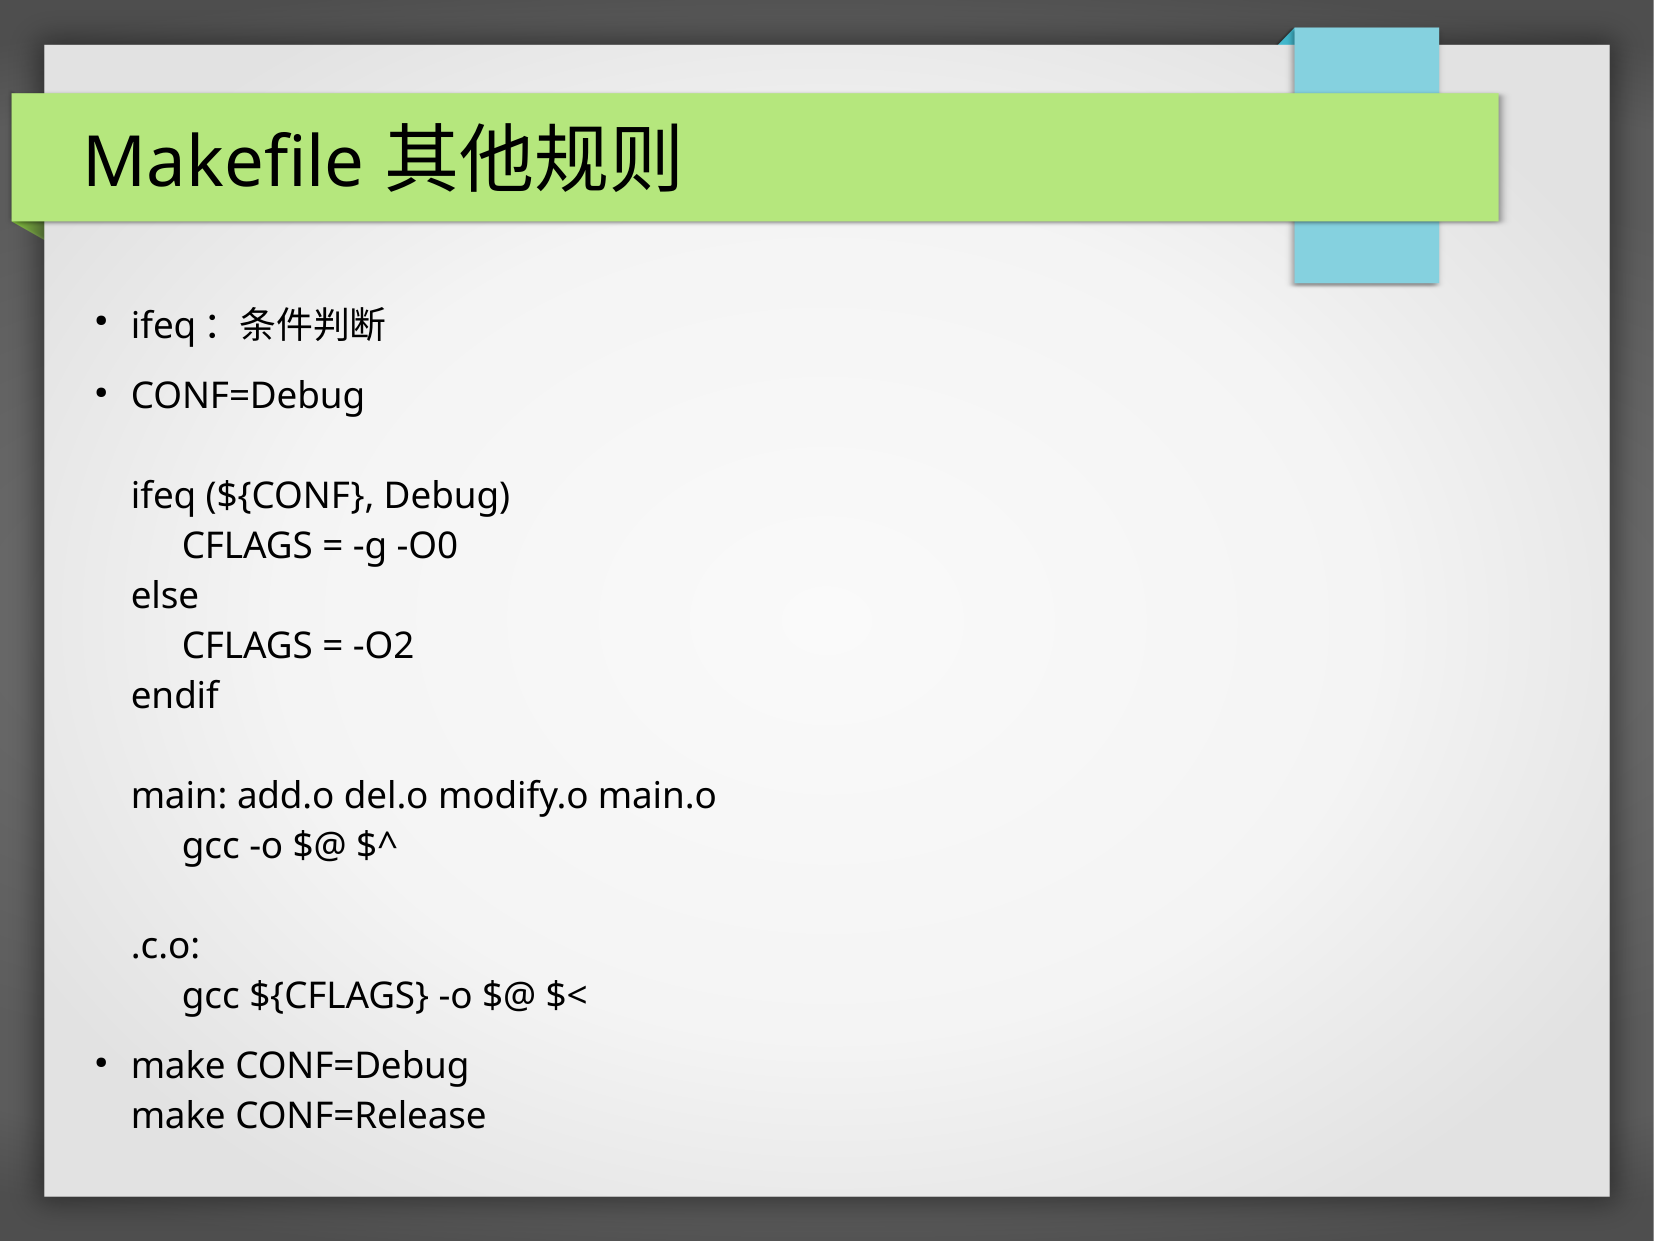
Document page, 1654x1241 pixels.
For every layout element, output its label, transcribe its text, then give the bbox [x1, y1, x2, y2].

title Makefile其他规则 [82, 94, 1264, 213]
picture [0, 0, 1654, 1241]
list ifeq：条件判断 CONF=Debug ifeq (${CONF}, Debug) CFLAGS = -g -O0 else CFLAGS = -O2 endif main: add.o del.o modify.o main.o gcc -o $@ $^ .c.o: gcc ${CFLAGS} -o $@ $< make CONF=Debug make CONF=Release [82, 295, 1571, 1141]
